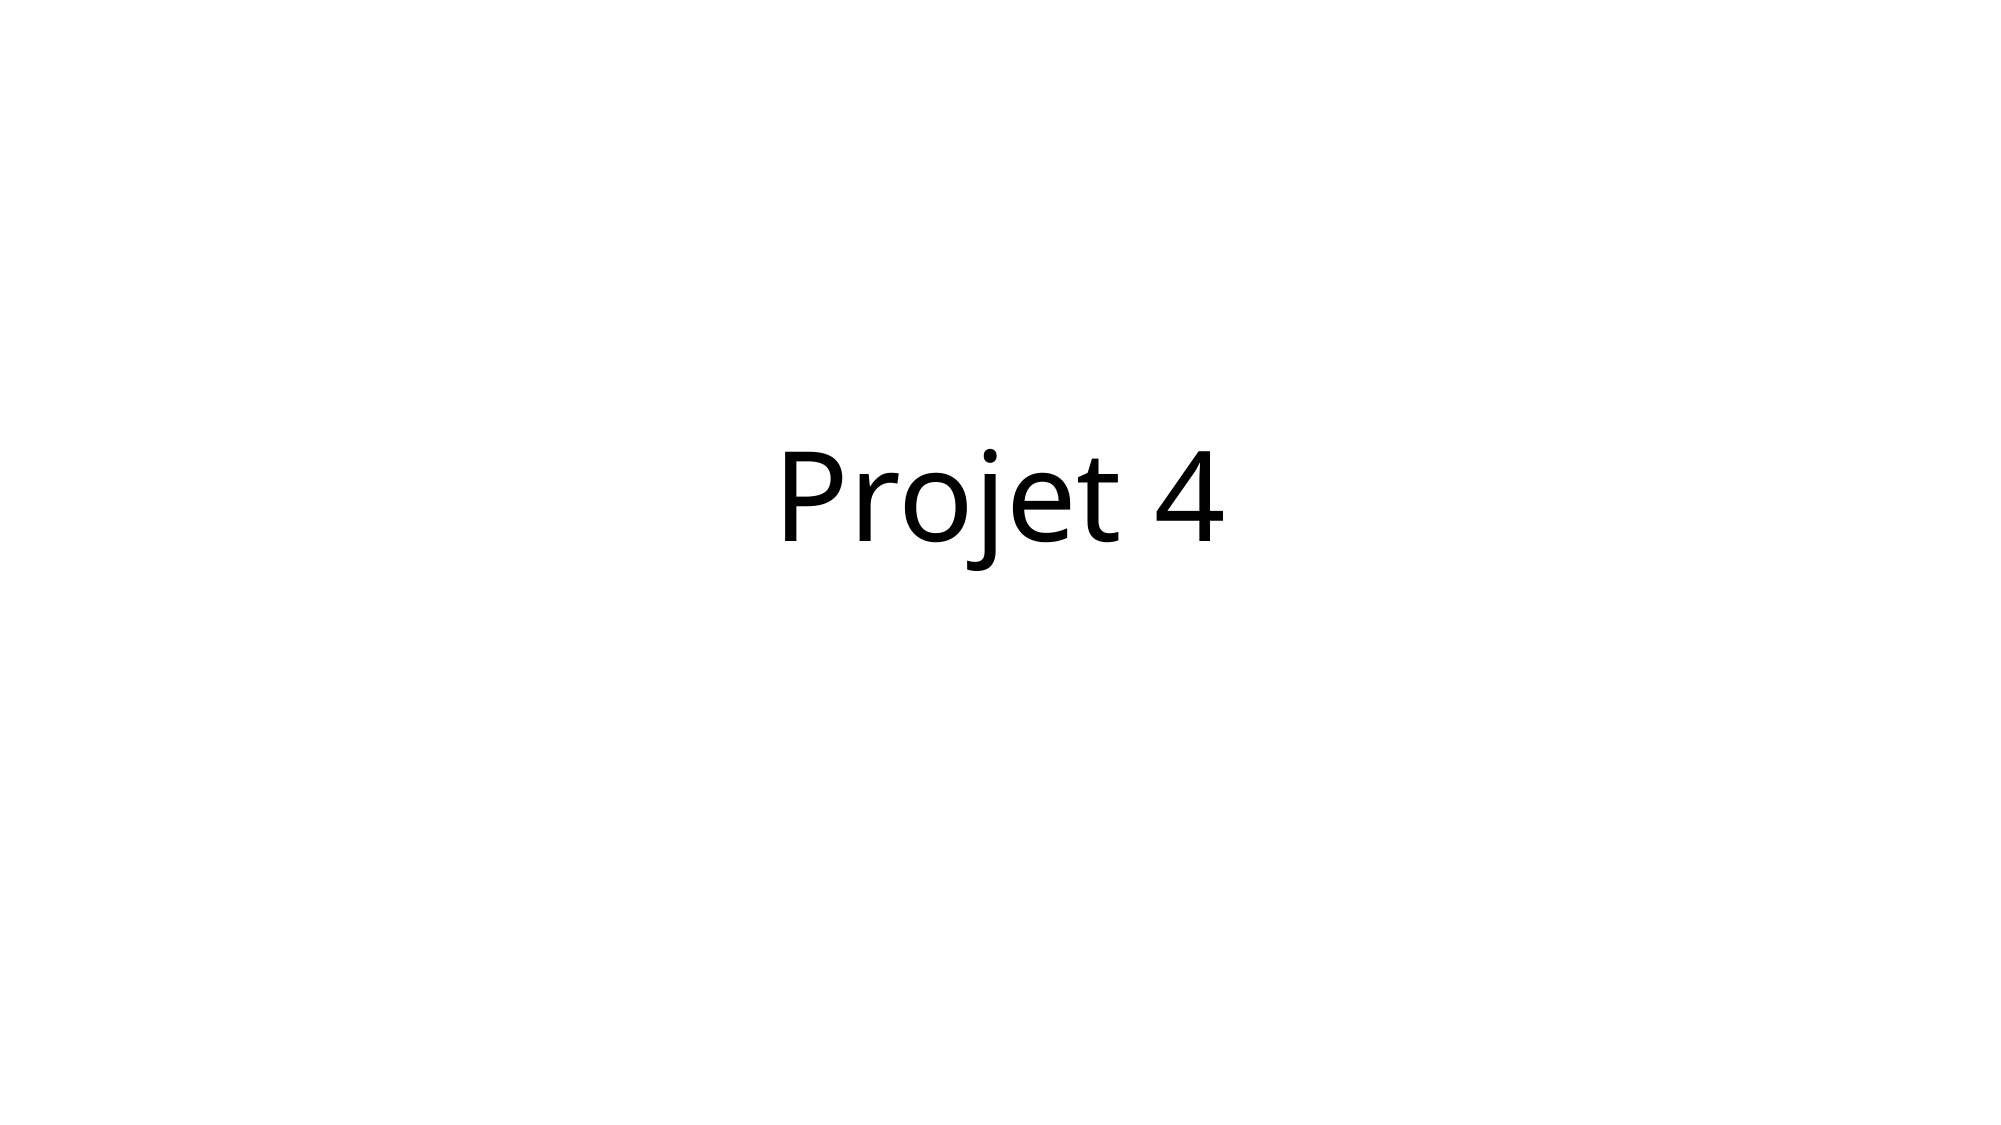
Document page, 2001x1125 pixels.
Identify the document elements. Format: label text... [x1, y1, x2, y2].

title Projet 4 [249, 184, 1750, 576]
